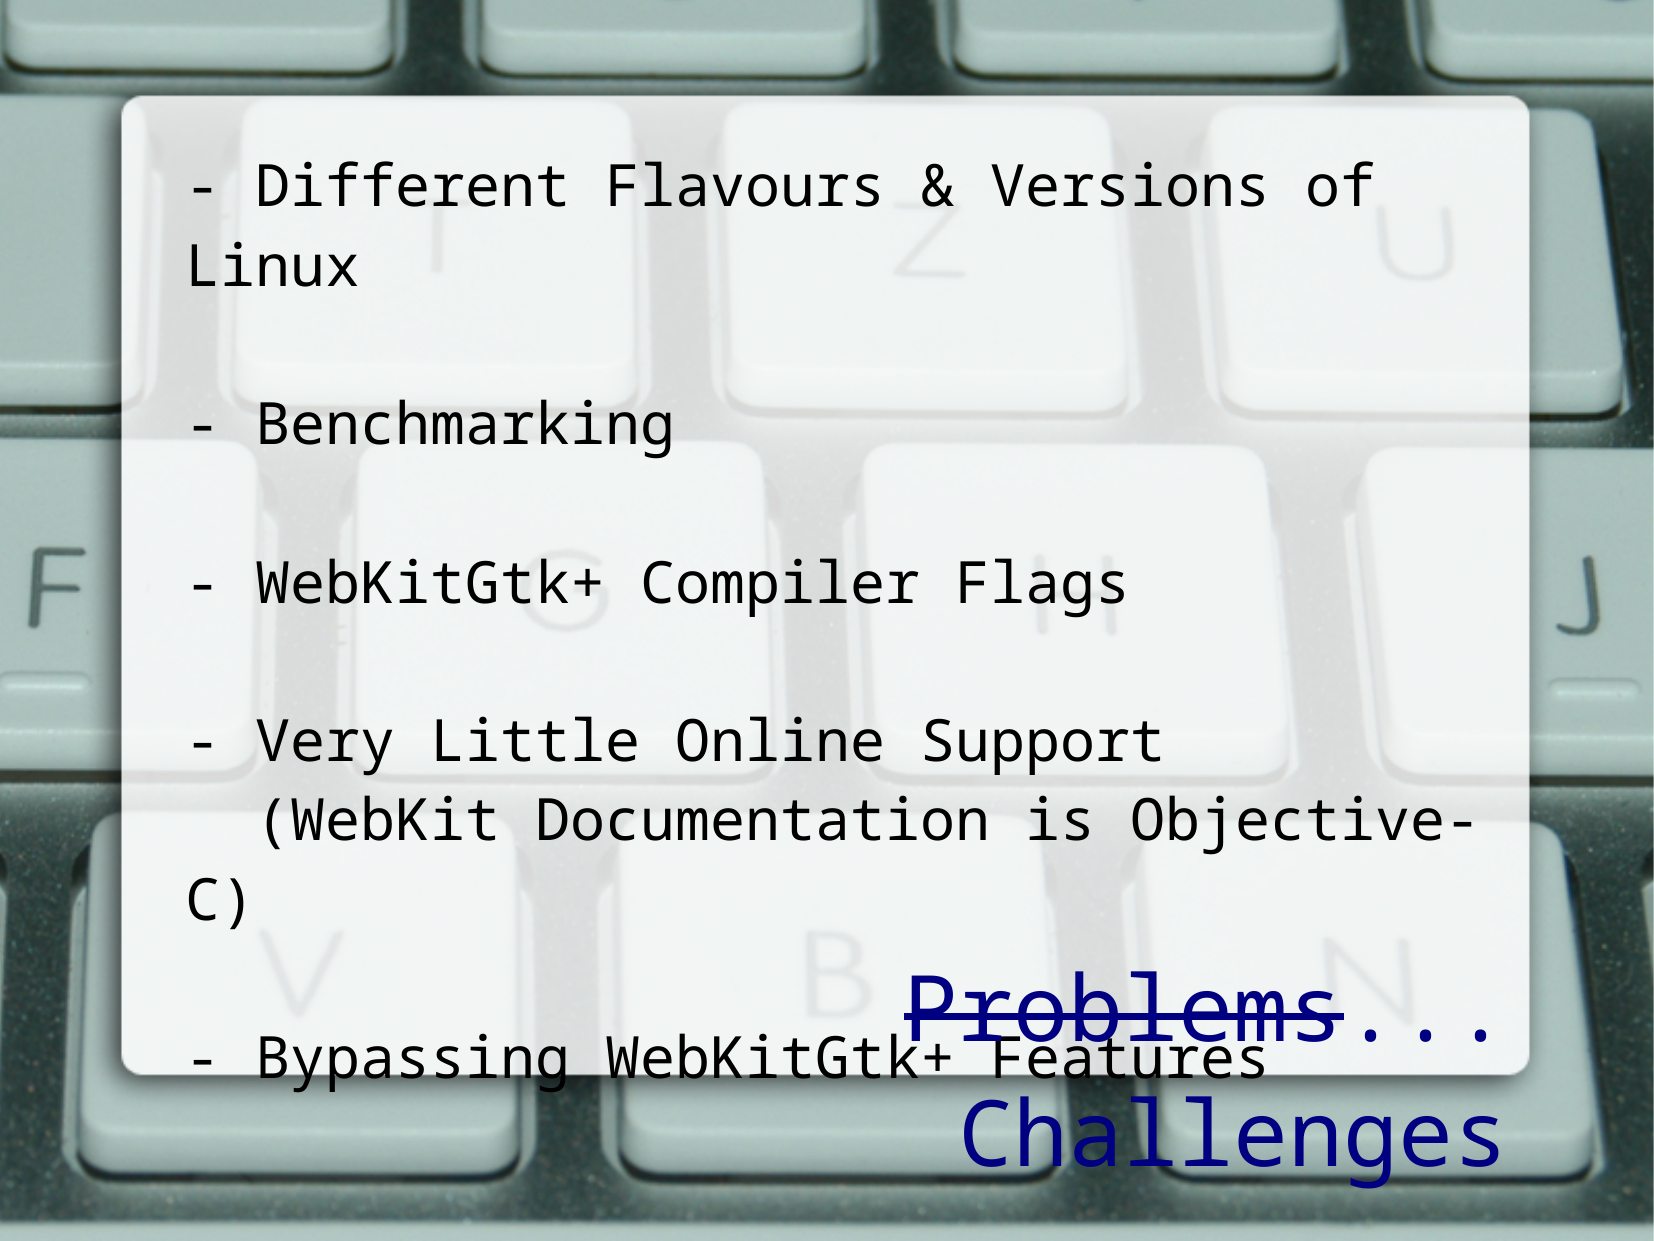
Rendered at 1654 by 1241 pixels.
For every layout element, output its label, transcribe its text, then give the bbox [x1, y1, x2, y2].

text_box - Different Flavours & Versions of Linux - Benchmarking - WebKitGtk+ Compiler Flags - Very Little Online Support (WebKit Documentation is Objective-C) - Bypassing WebKitGtk+ Features [170, 137, 1500, 1011]
text_box Problems... Challenges [501, 936, 1524, 1074]
picture [0, 0, 1654, 1241]
